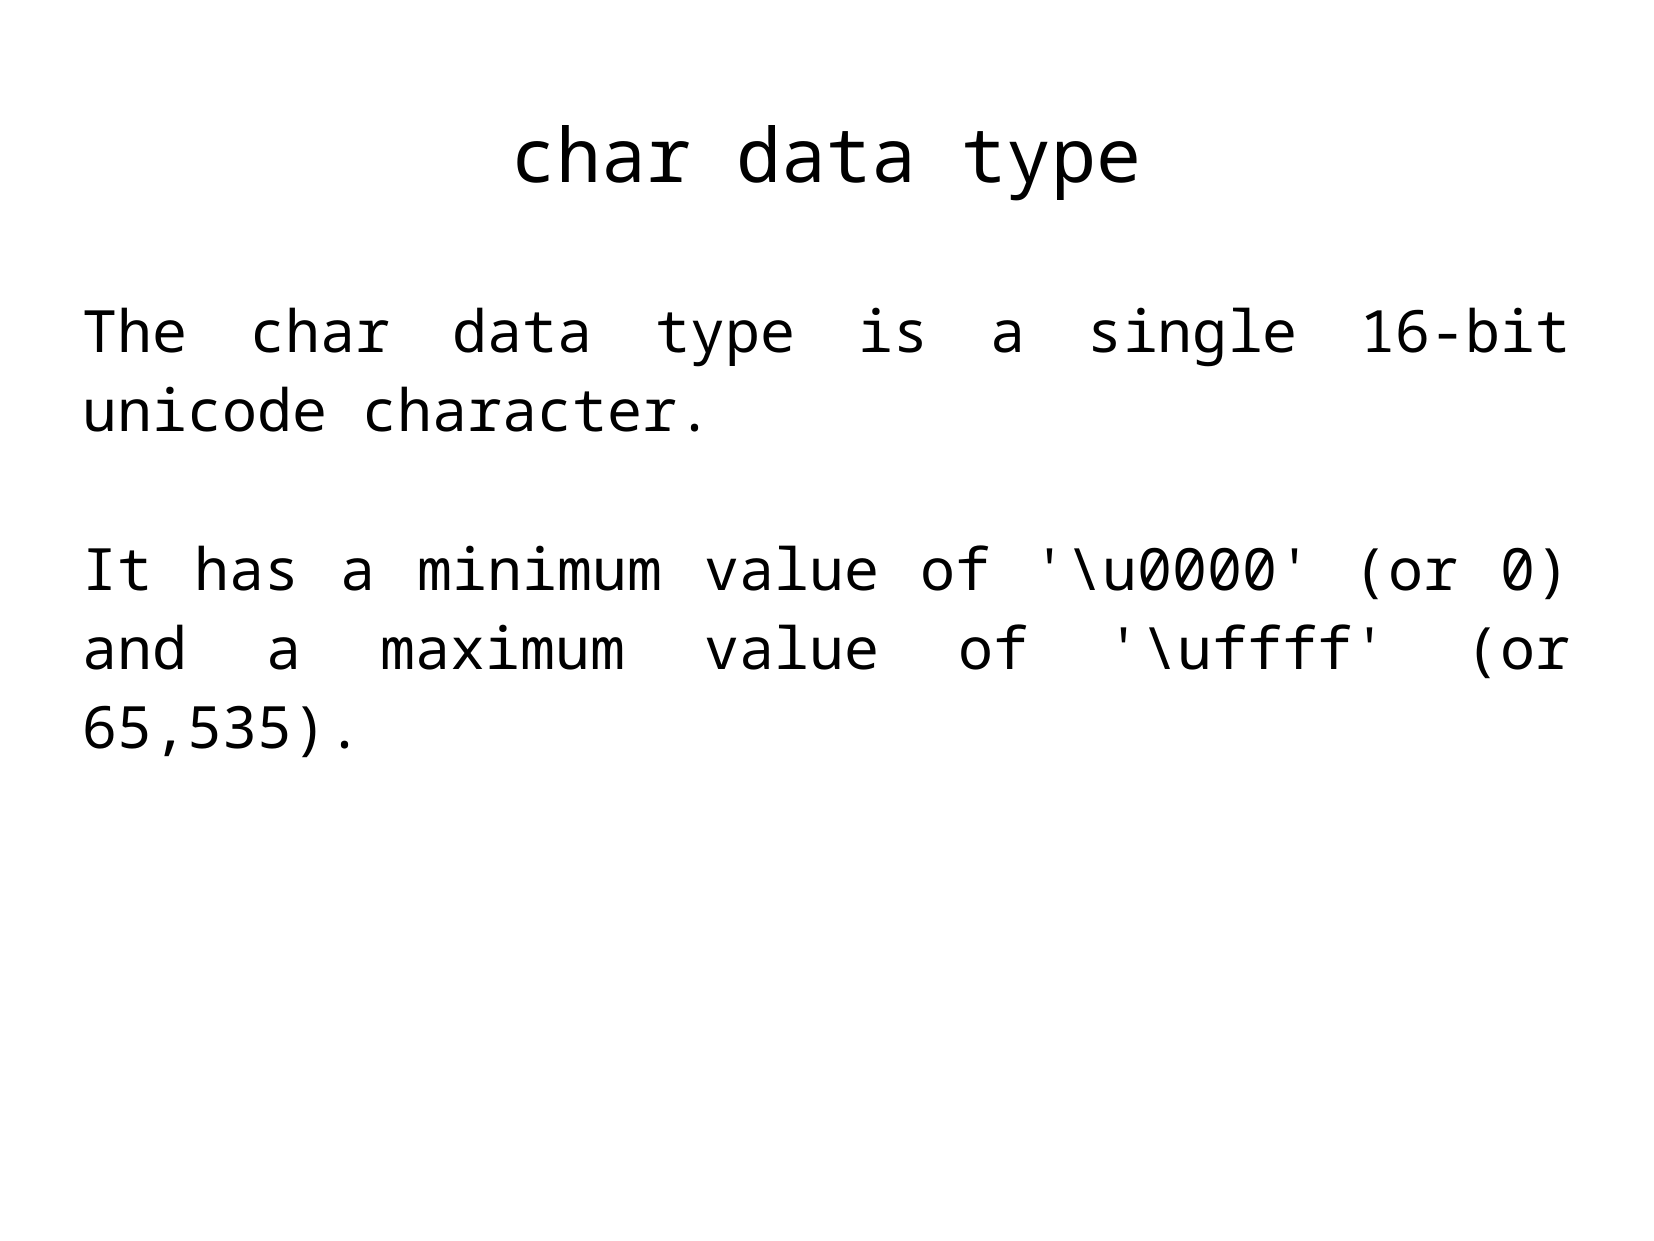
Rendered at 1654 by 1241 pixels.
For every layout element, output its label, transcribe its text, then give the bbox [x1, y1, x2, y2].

title char data type [82, 49, 1571, 257]
subtitle The char data type is a single 16-bit unicode character. It has a minimum value of '\u0000' (or 0) and a maximum value of '\uffff' (or 65,535). [82, 290, 1571, 1010]
